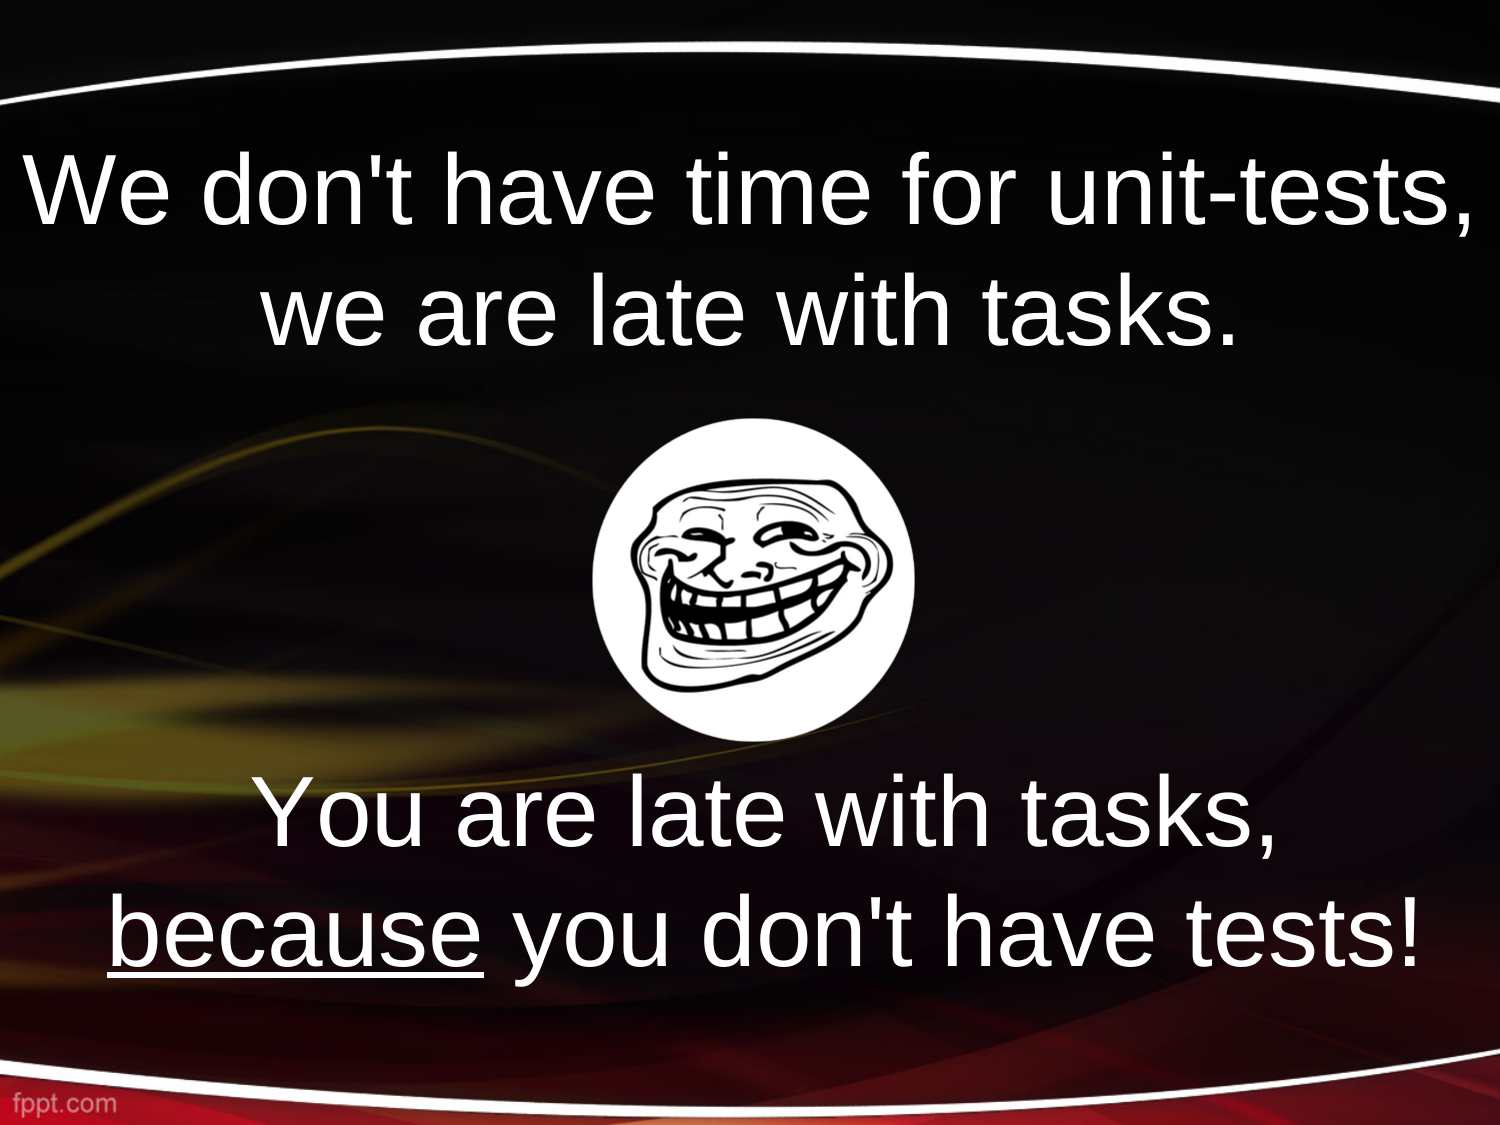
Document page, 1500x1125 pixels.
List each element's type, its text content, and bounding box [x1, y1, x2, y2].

list You are late with tasks, because you don't have tests! [35, 671, 1441, 1062]
picture [0, 0, 1500, 1125]
list We don't have time for unit-tests, we are late with tasks. [0, 70, 1496, 421]
